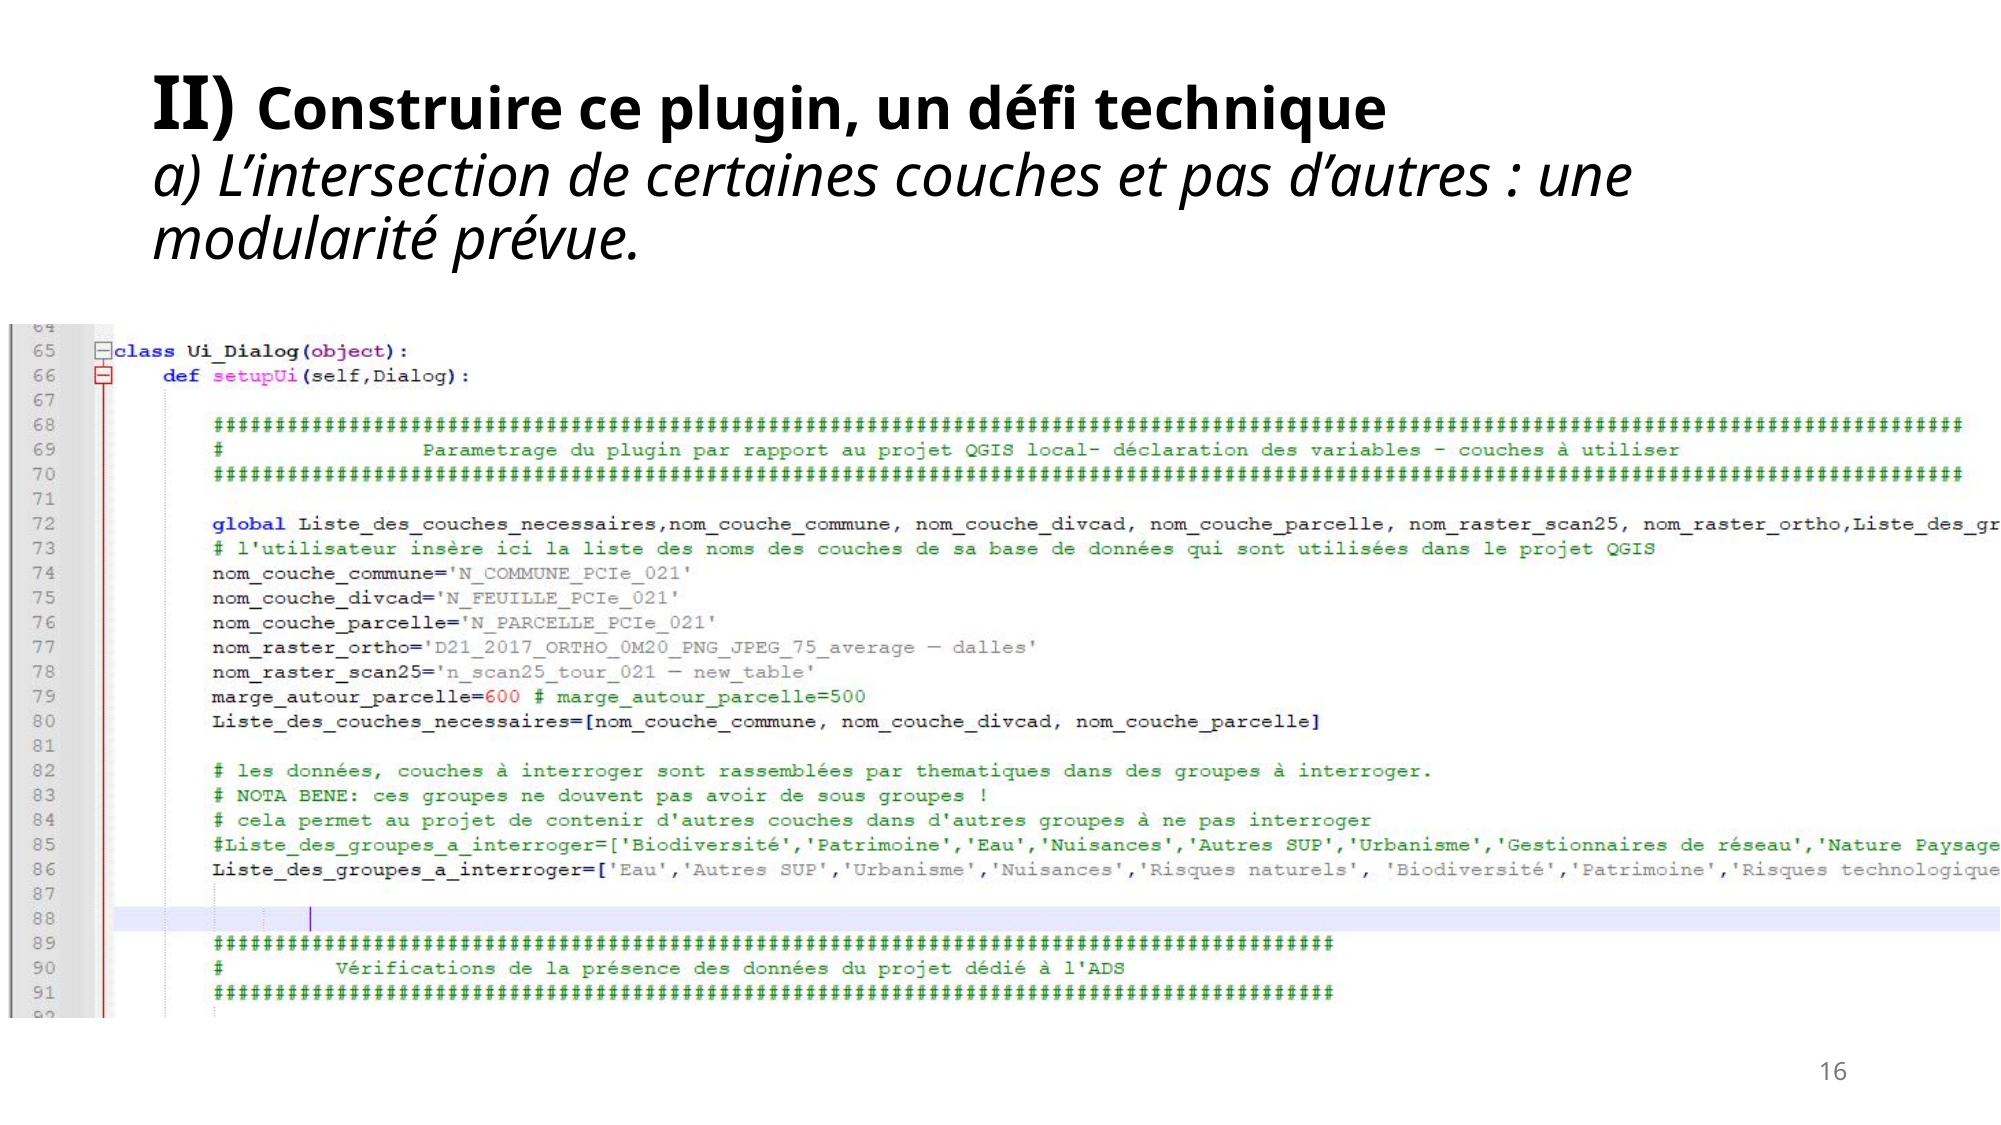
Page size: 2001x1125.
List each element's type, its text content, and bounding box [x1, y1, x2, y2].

title II) Construire ce plugin, un défi technique a) L’intersection de certaines couches et pas d’autres : une modularité prévue. [137, 59, 1863, 278]
slide_number <numéro> [1412, 1042, 1863, 1103]
picture [7, 324, 2000, 1018]
